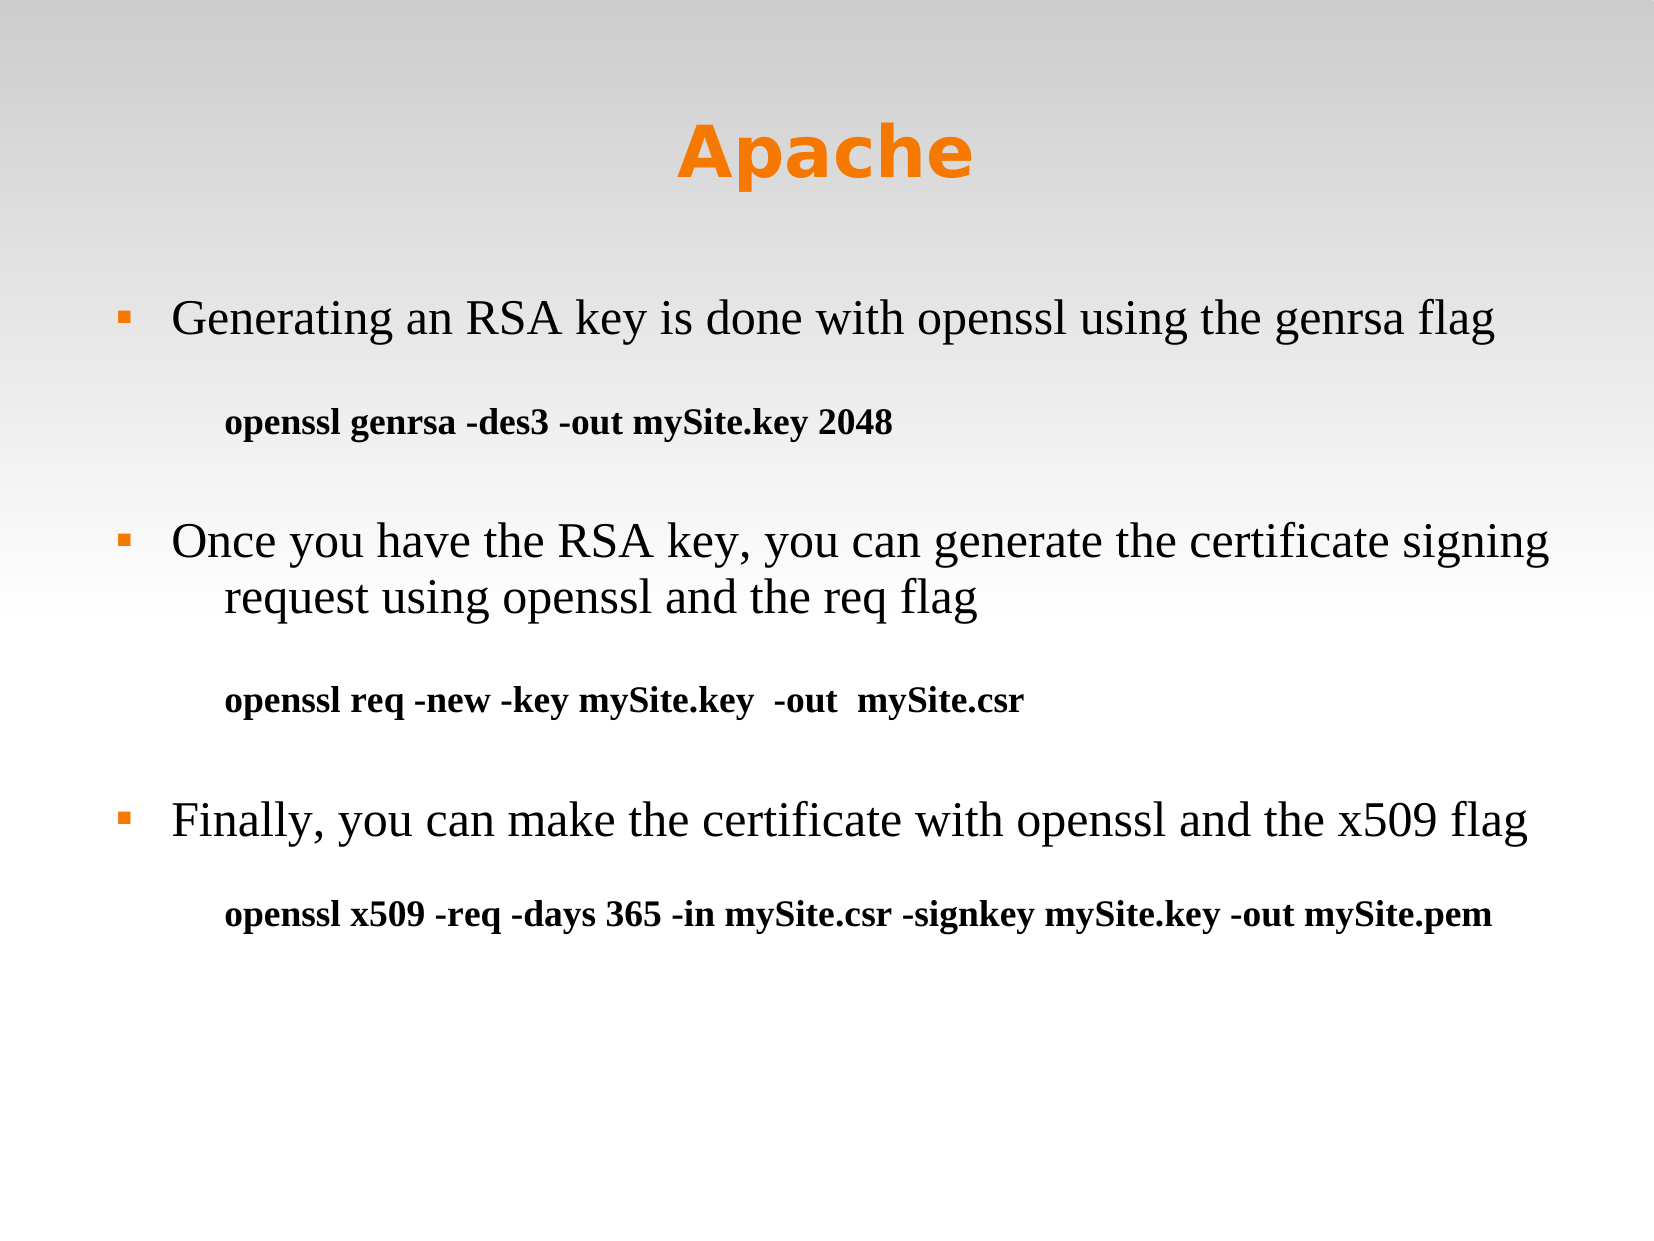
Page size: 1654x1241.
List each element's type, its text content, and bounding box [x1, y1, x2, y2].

list Generating an RSA key is done with openssl using the genrsa flag openssl genrsa -des3 -out mySite.key 2048 Once you have the RSA key, you can generate the certificate signing request using openssl and the req flag openssl req -new -key mySite.key -out mySite.csr Finally, you can make the certificate with openssl and the x509 flag openssl x509 -req -days 365 -in mySite.csr -signkey mySite.key -out mySite.pem [82, 290, 1571, 1109]
title Apache [82, 49, 1571, 257]
